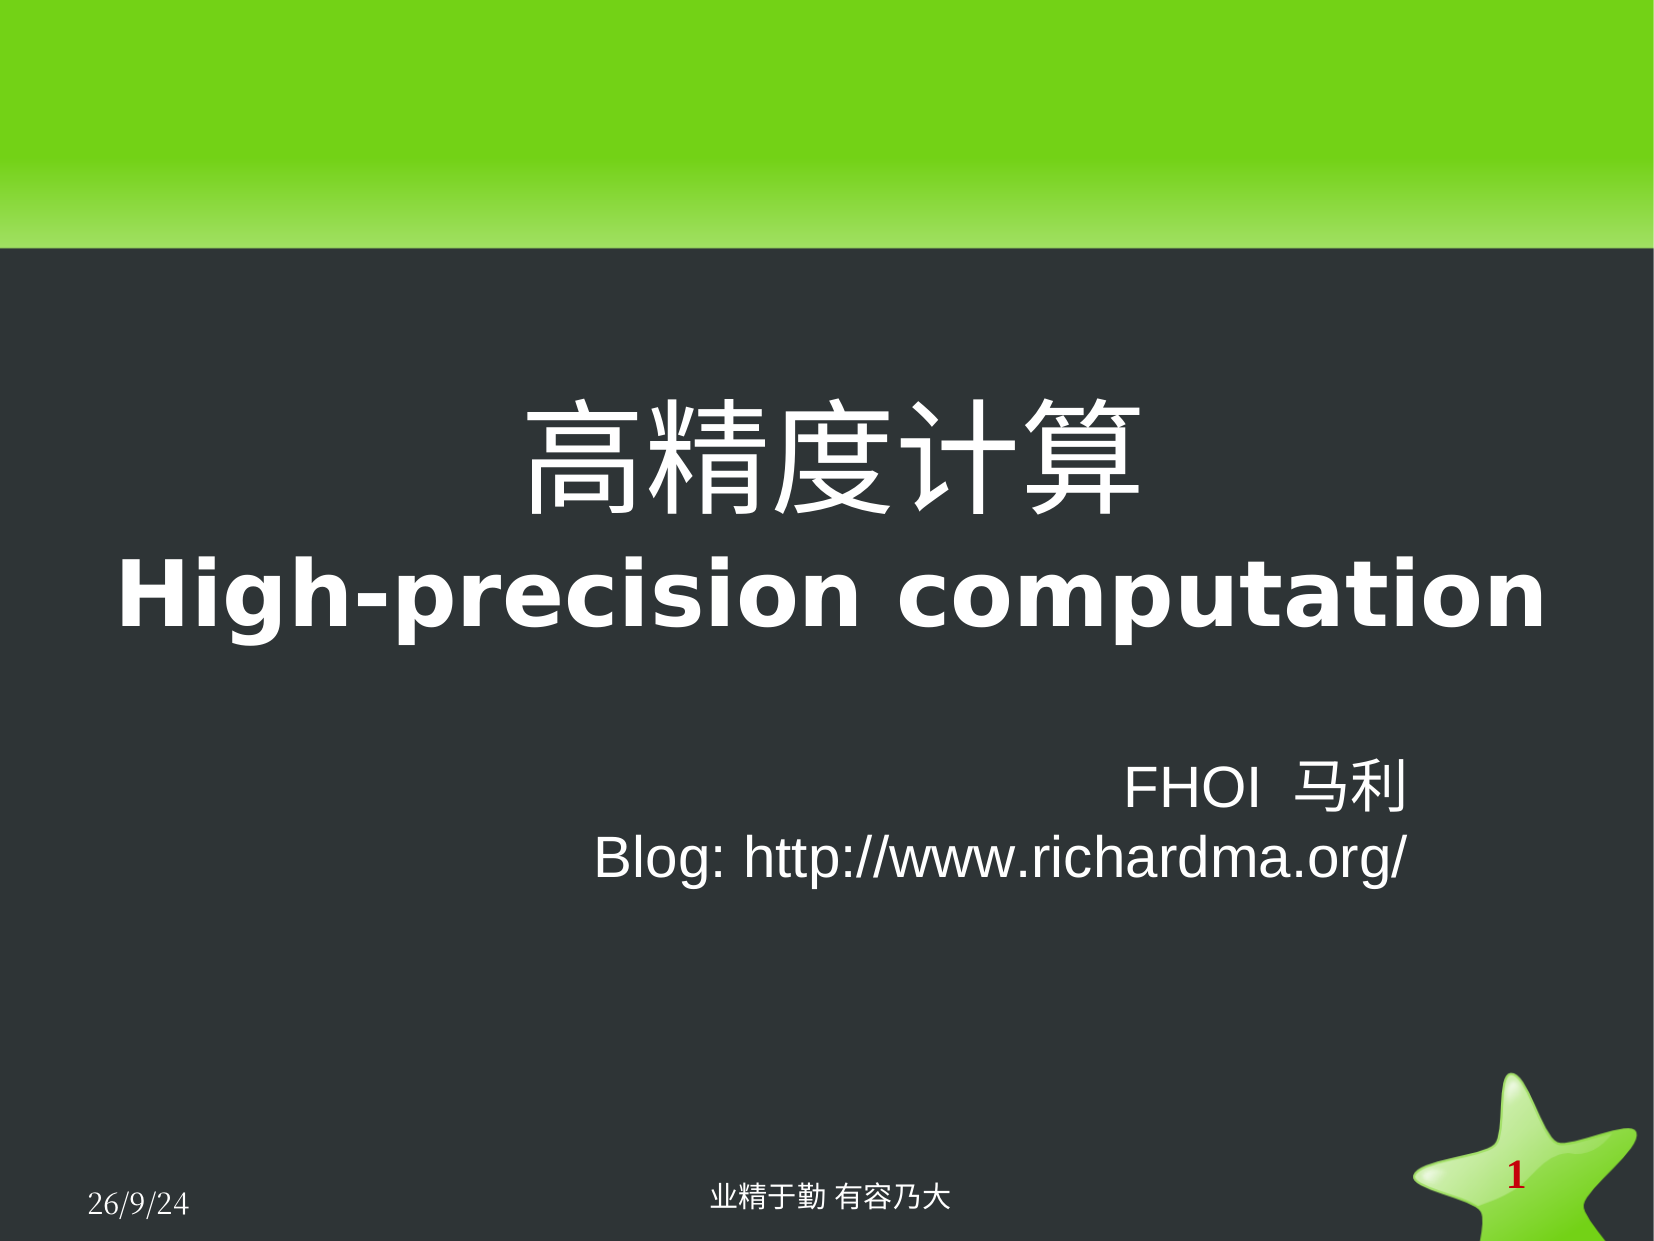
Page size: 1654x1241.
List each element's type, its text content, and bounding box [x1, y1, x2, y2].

text_box FHOI 马利 Blog: http://www.richardma.org/ [206, 738, 1424, 886]
title 高精度计算 High-precision computation [88, 383, 1577, 636]
picture [0, 0, 1654, 1241]
